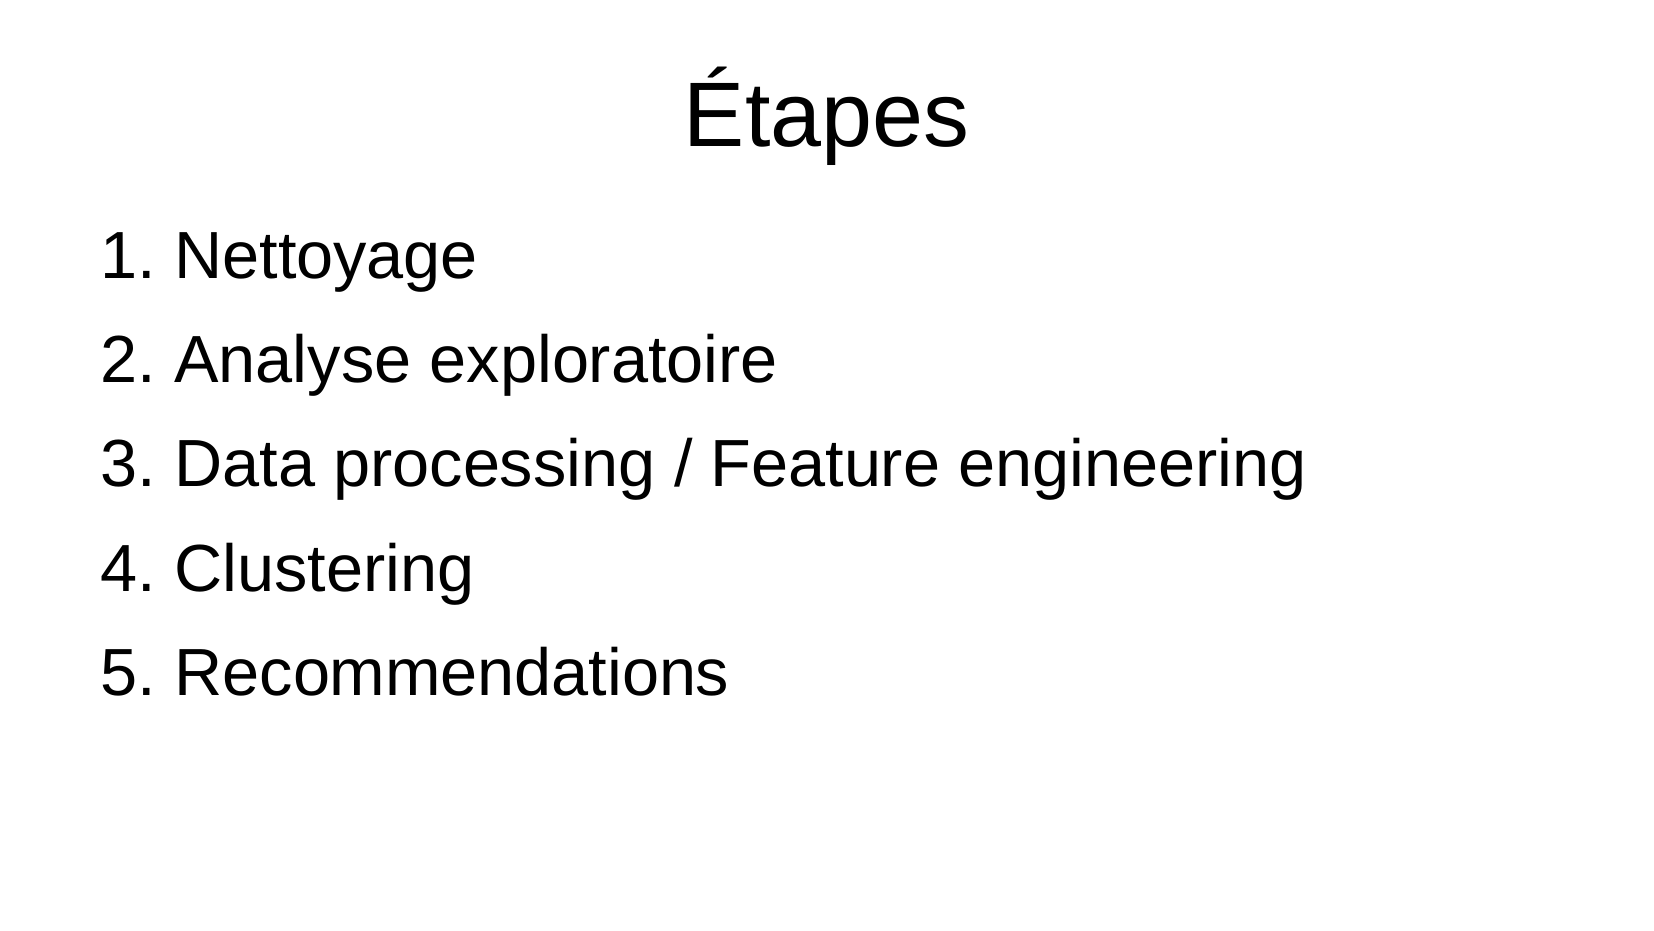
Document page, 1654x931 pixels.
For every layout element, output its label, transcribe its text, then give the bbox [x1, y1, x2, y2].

title Étapes [82, 37, 1571, 193]
list Nettoyage Analyse exploratoire Data processing / Feature engineering Clustering Recommendations [82, 217, 1571, 758]
